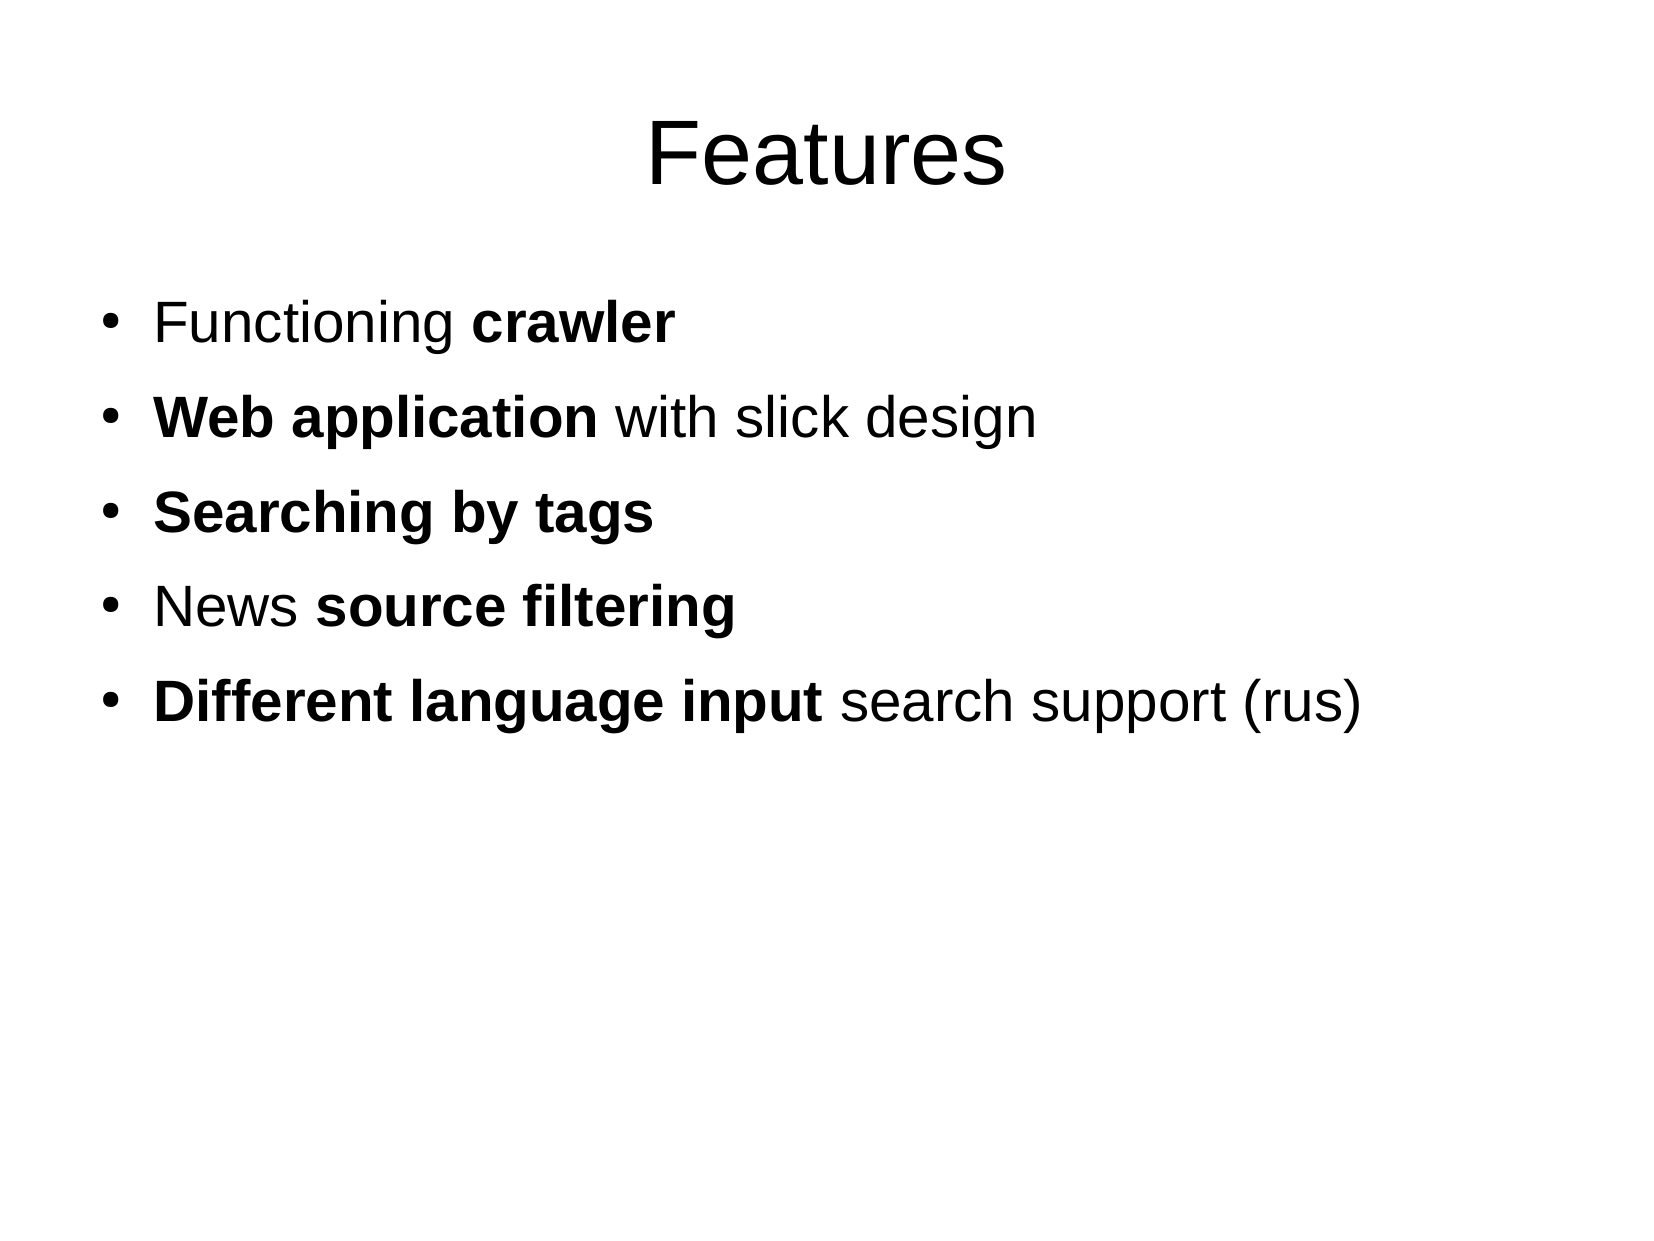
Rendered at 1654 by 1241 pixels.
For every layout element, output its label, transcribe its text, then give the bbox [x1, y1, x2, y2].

title Features [82, 49, 1571, 257]
list Functioning crawler Web application with slick design Searching by tags News source filtering Different language input search support (rus) [82, 290, 1571, 1010]
